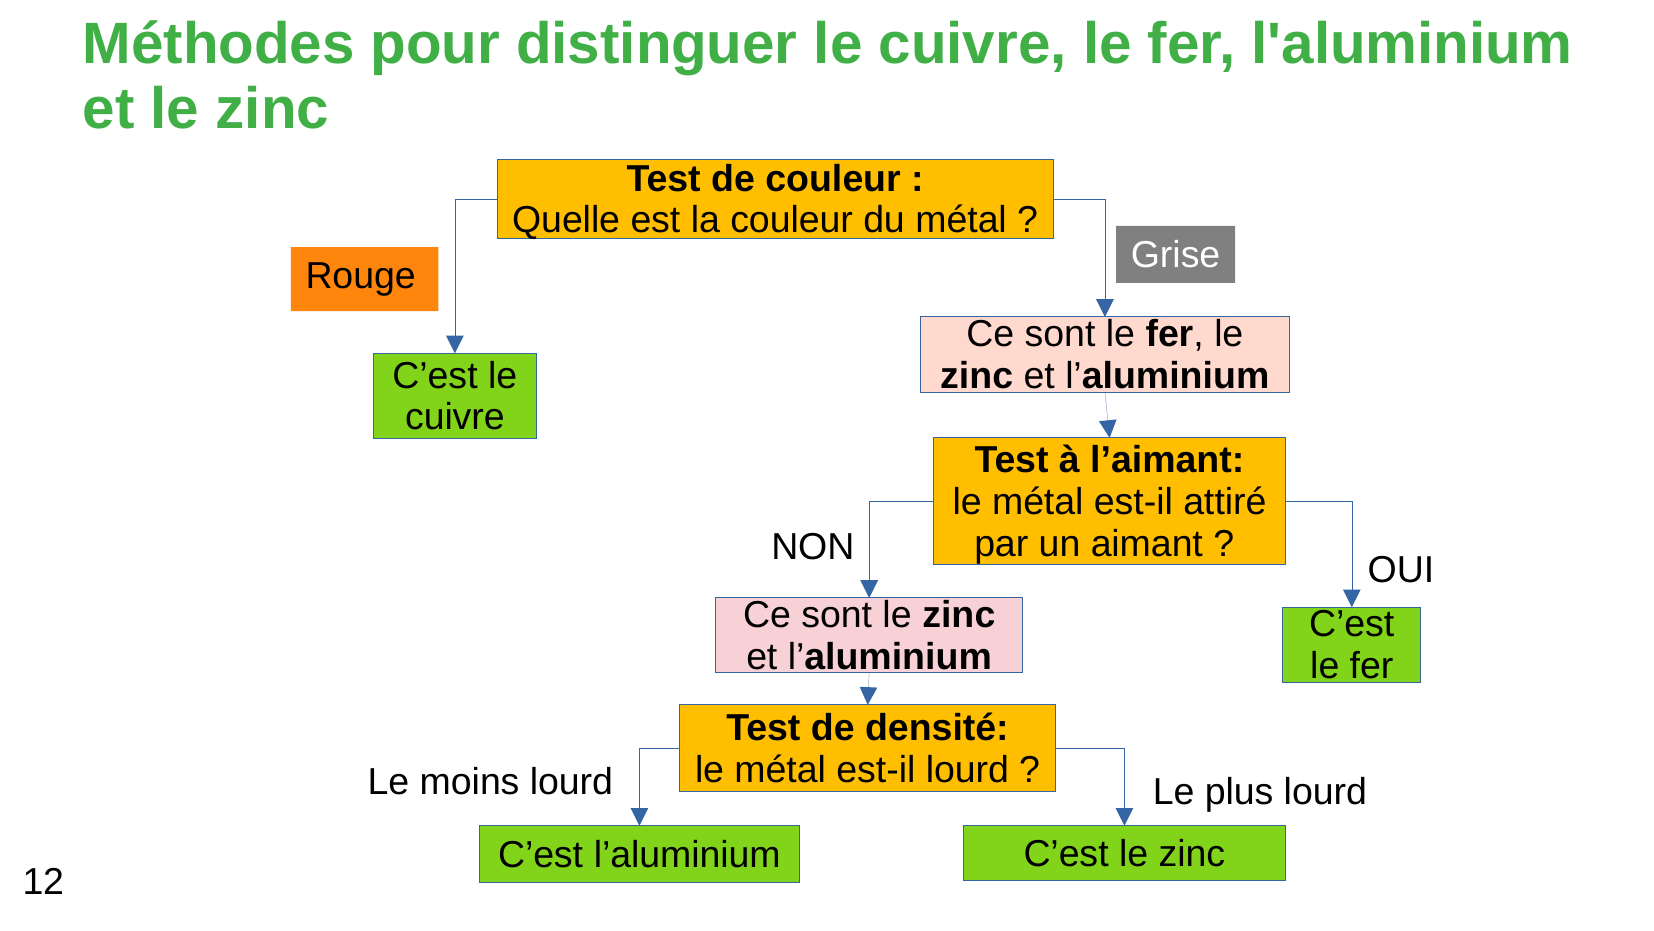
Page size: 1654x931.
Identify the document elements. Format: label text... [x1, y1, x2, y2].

title Méthodes pour distinguer le cuivre, le fer, l'aluminium et le zinc [82, 10, 1595, 141]
text_box OUI [1352, 541, 1450, 599]
text_box Grise [1116, 225, 1236, 283]
text_box Le moins lourd [353, 752, 628, 810]
text_box C’est le zinc [963, 825, 1286, 881]
text_box Ce sont le zinc et l’aluminium [715, 597, 1023, 673]
text_box Rouge [290, 247, 439, 312]
text_box Test à l’aimant: le métal est-il attiré par un aimant ? [933, 437, 1286, 565]
text_box Le plus lourd [1138, 763, 1382, 820]
text_box C’est le fer [1282, 607, 1421, 683]
text_box <number> [7, 853, 637, 924]
text_box Test de couleur : Quelle est la couleur du métal ? [497, 159, 1054, 239]
text_box NON [756, 517, 870, 575]
text_box Test de densité: le métal est-il lourd ? [679, 704, 1056, 792]
text_box Ce sont le fer, le zinc et l’aluminium [920, 316, 1290, 393]
text_box C’est l’aluminium [479, 825, 800, 883]
text_box C’est le cuivre [373, 353, 537, 439]
